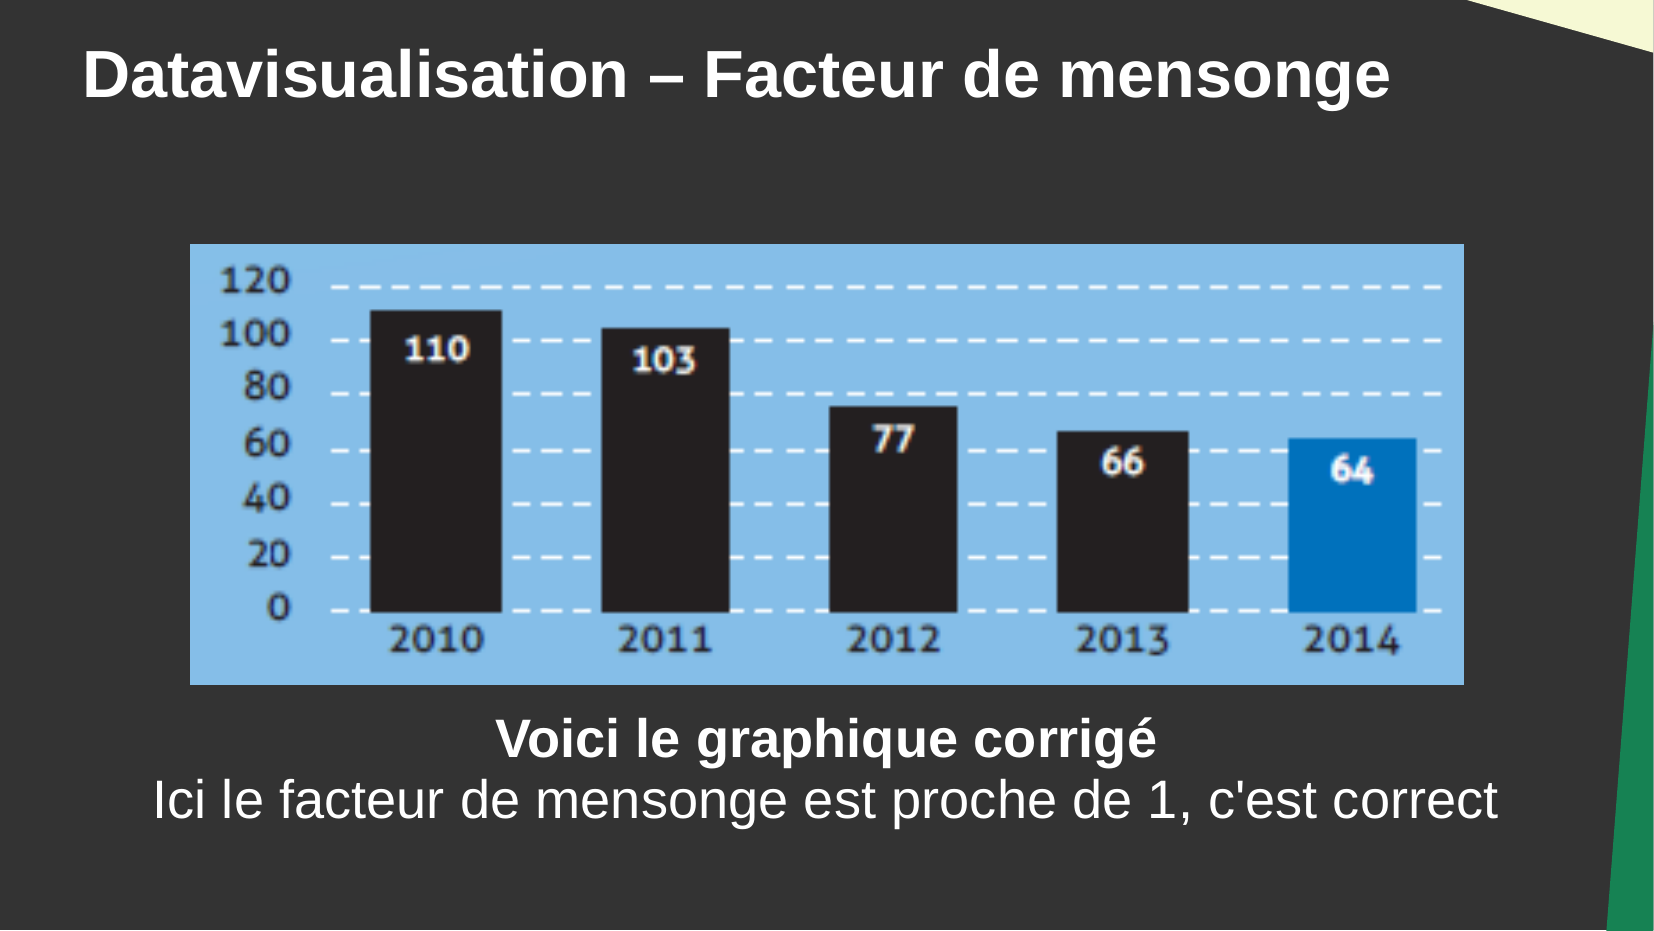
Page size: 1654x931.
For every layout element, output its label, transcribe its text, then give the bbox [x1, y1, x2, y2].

title Datavisualisation – Facteur de mensonge [82, 37, 1571, 122]
text_box [1466, 0, 1654, 53]
picture [190, 244, 1464, 686]
text_box [1606, 315, 1654, 931]
title Voici le graphique corrigé Ici le facteur de mensonge est proche de 1, c'est correct [82, 708, 1571, 830]
